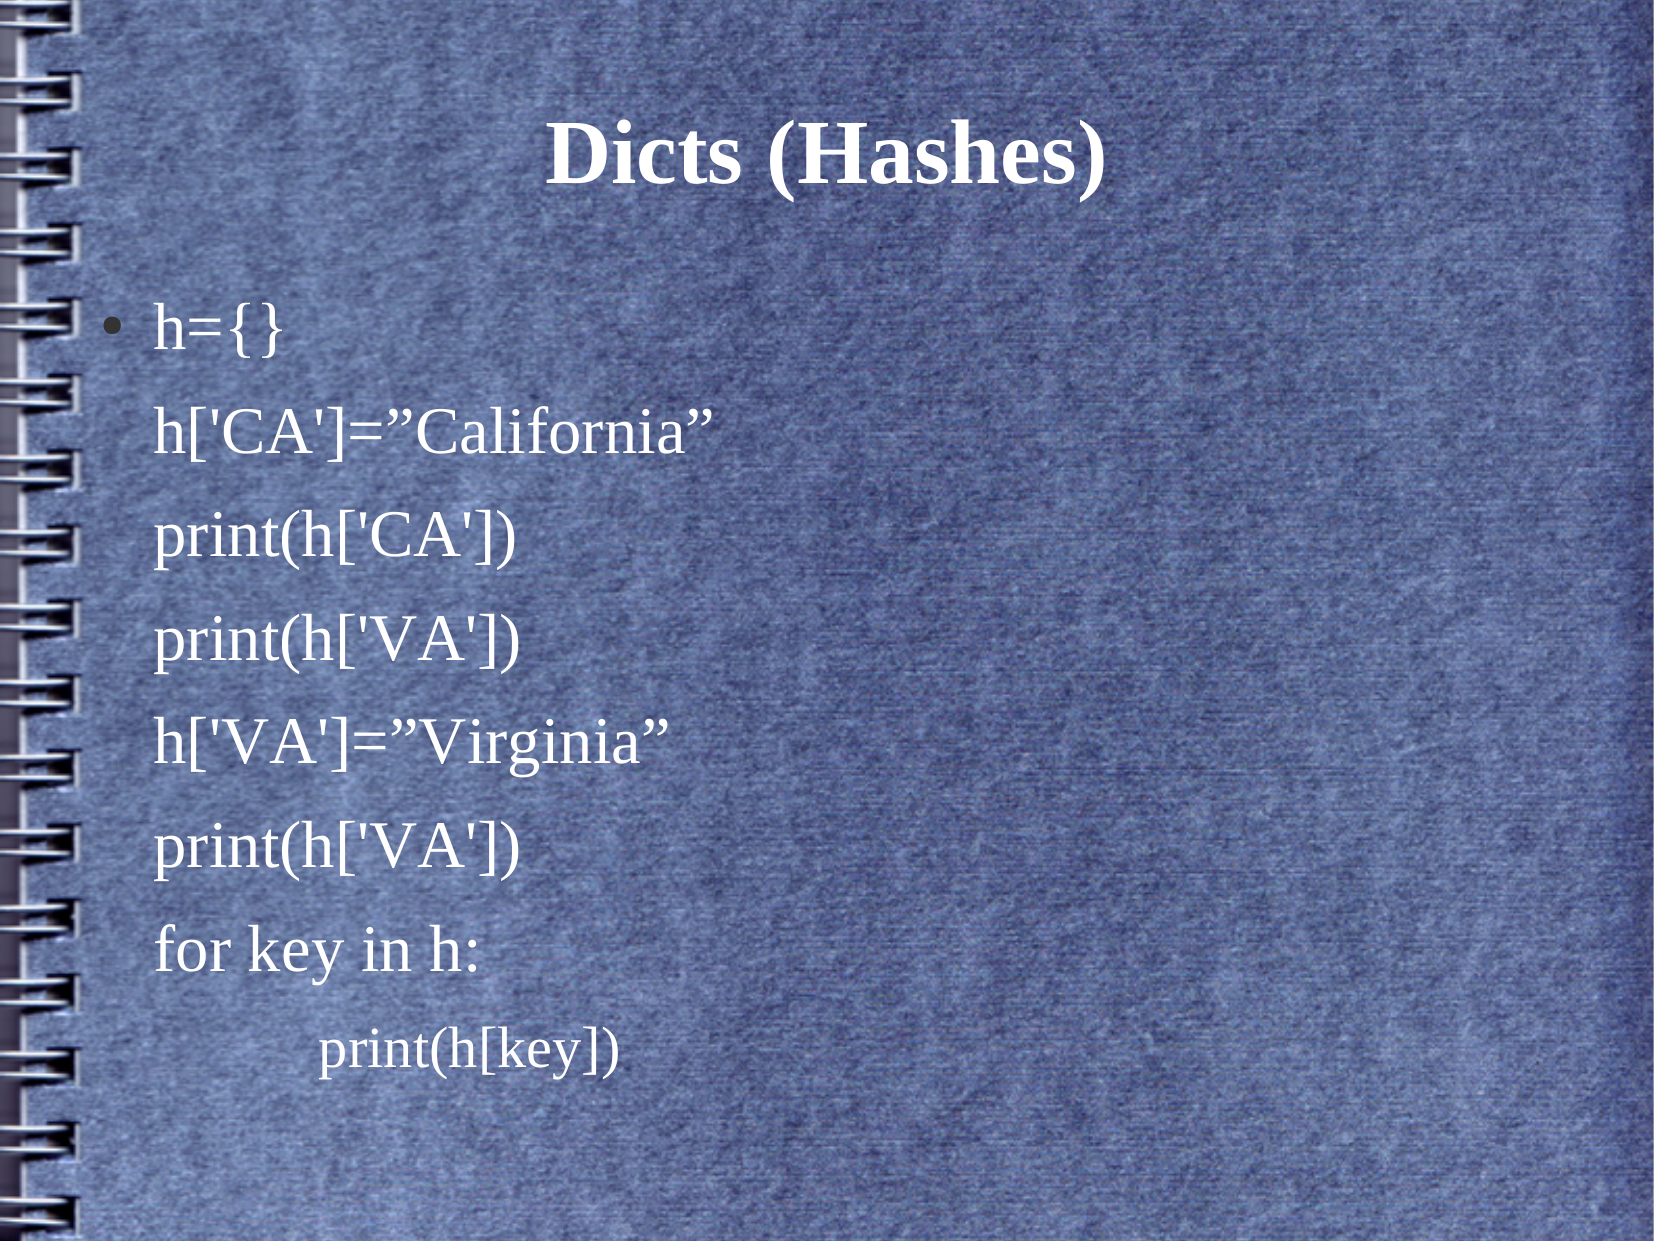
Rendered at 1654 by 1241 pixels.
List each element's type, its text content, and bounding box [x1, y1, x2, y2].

list h={} h['CA']=”California” print(h['CA']) print(h['VA']) h['VA']=”Virginia” print(h['VA']) for key in h: print(h[key]) [82, 290, 1571, 1109]
title Dicts (Hashes) [82, 49, 1571, 257]
picture [0, 0, 1654, 1241]
